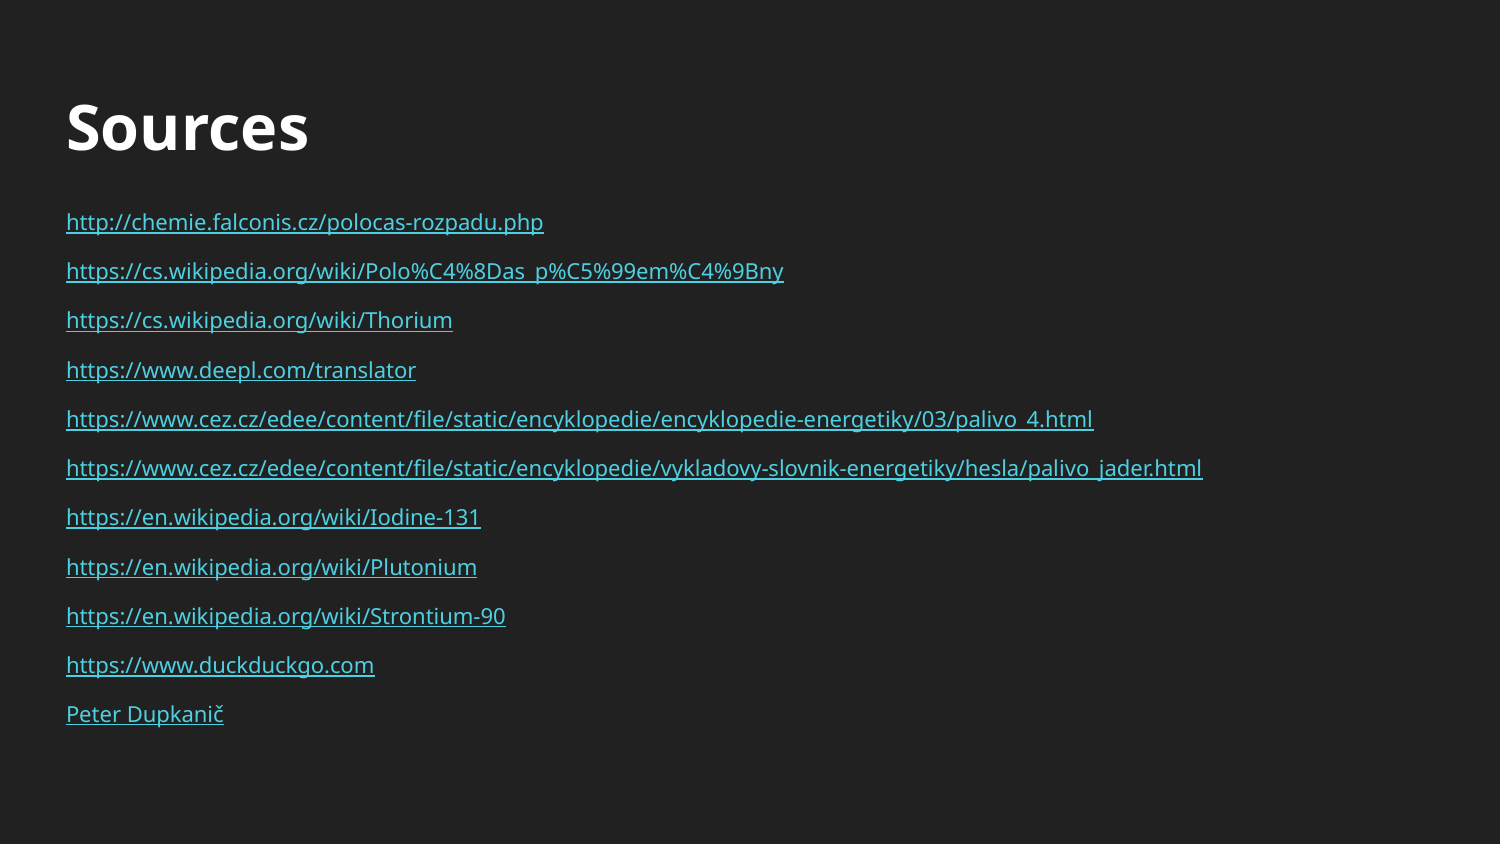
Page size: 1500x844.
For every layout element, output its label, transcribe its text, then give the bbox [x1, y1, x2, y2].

list http://chemie.falconis.cz/polocas-rozpadu.php https://cs.wikipedia.org/wiki/Polo%C4%8Das_p%C5%99em%C4%9Bny https://cs.wikipedia.org/wiki/Thorium https://www.deepl.com/translator https://www.cez.cz/edee/content/file/static/encyklopedie/encyklopedie-energetiky/03/palivo_4.html https://www.cez.cz/edee/content/file/static/encyklopedie/vykladovy-slovnik-energetiky/hesla/palivo_jader.html https://en.wikipedia.org/wiki/Iodine-131 https://en.wikipedia.org/wiki/Plutonium https://en.wikipedia.org/wiki/Strontium-90 https://www.duckduckgo.com Peter Dupkanič [51, 189, 1449, 750]
title Sources [51, 72, 1449, 167]
